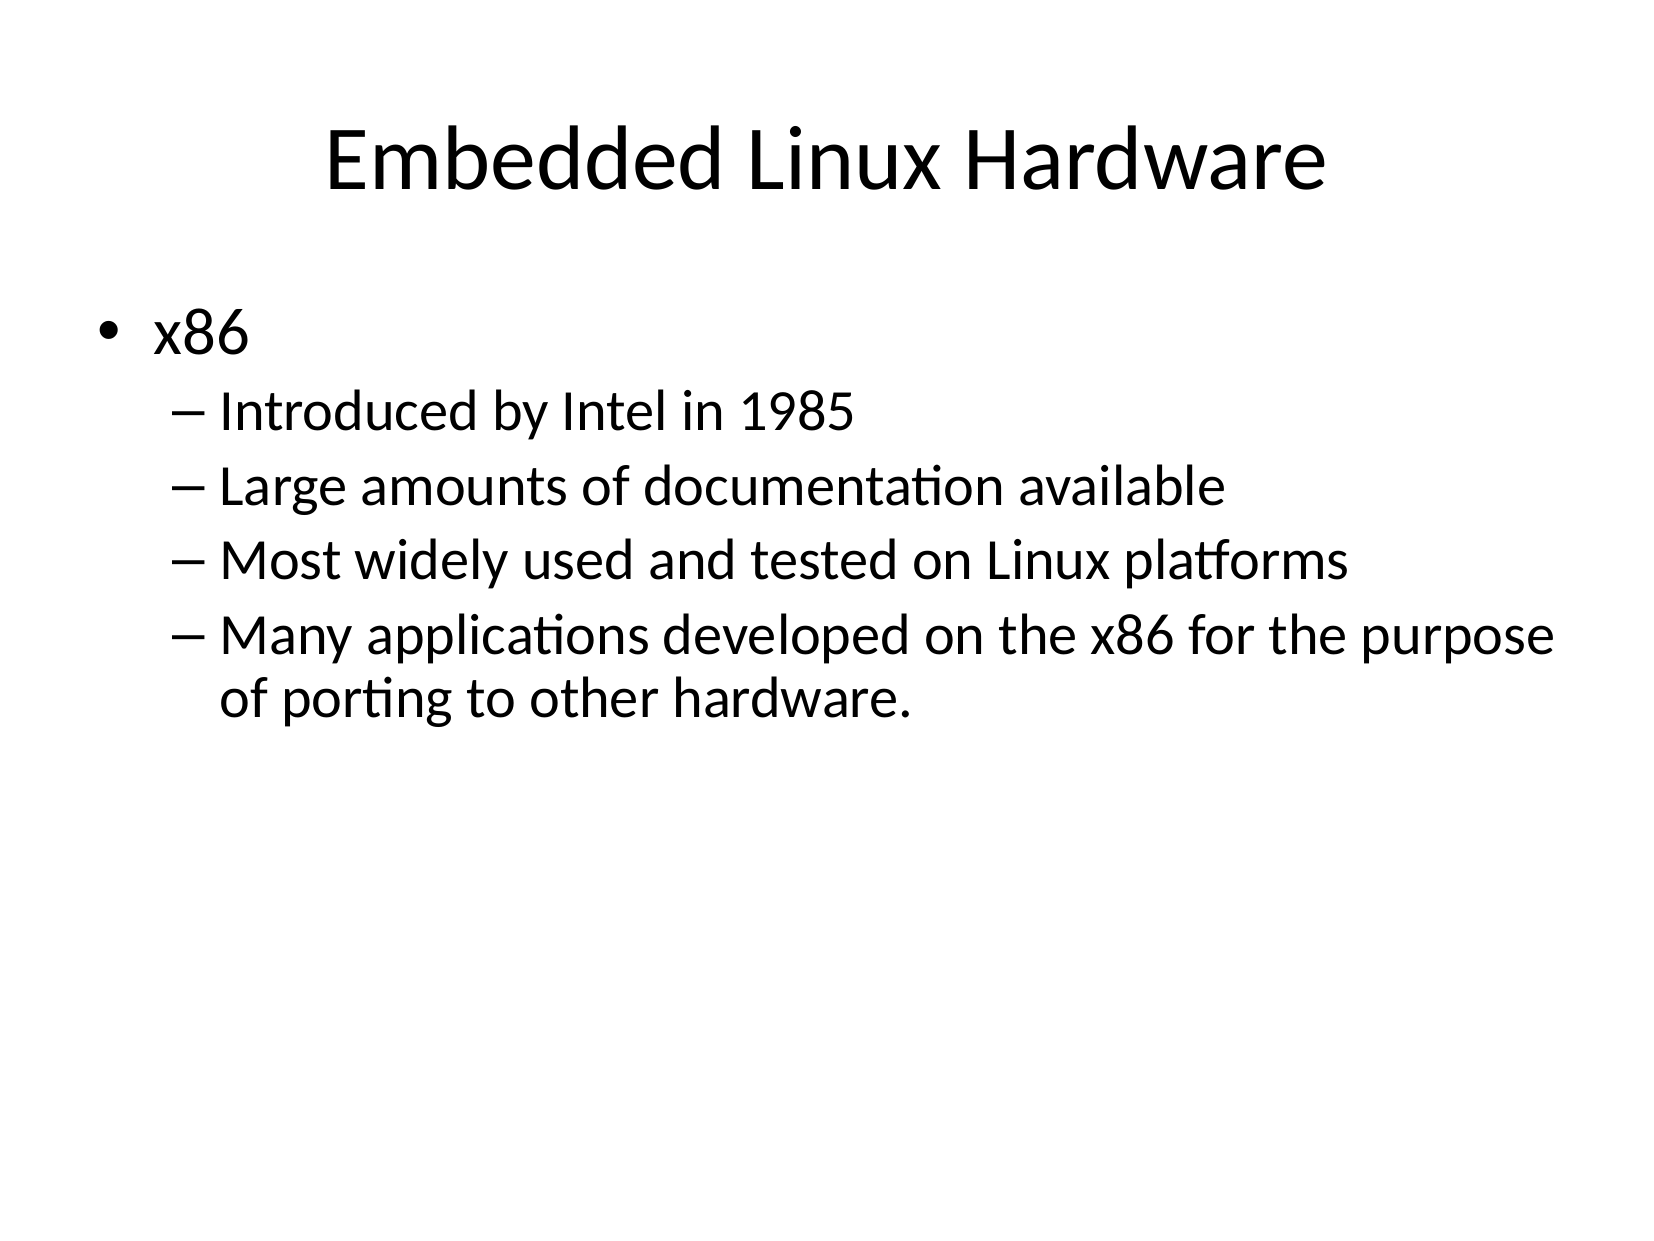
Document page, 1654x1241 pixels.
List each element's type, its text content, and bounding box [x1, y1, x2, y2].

list x86 Introduced by Intel in 1985 Large amounts of documentation available Most widely used and tested on Linux platforms Many applications developed on the x86 for the purpose of porting to other hardware. [82, 289, 1571, 1108]
title Embedded Linux Hardware [82, 49, 1571, 257]
